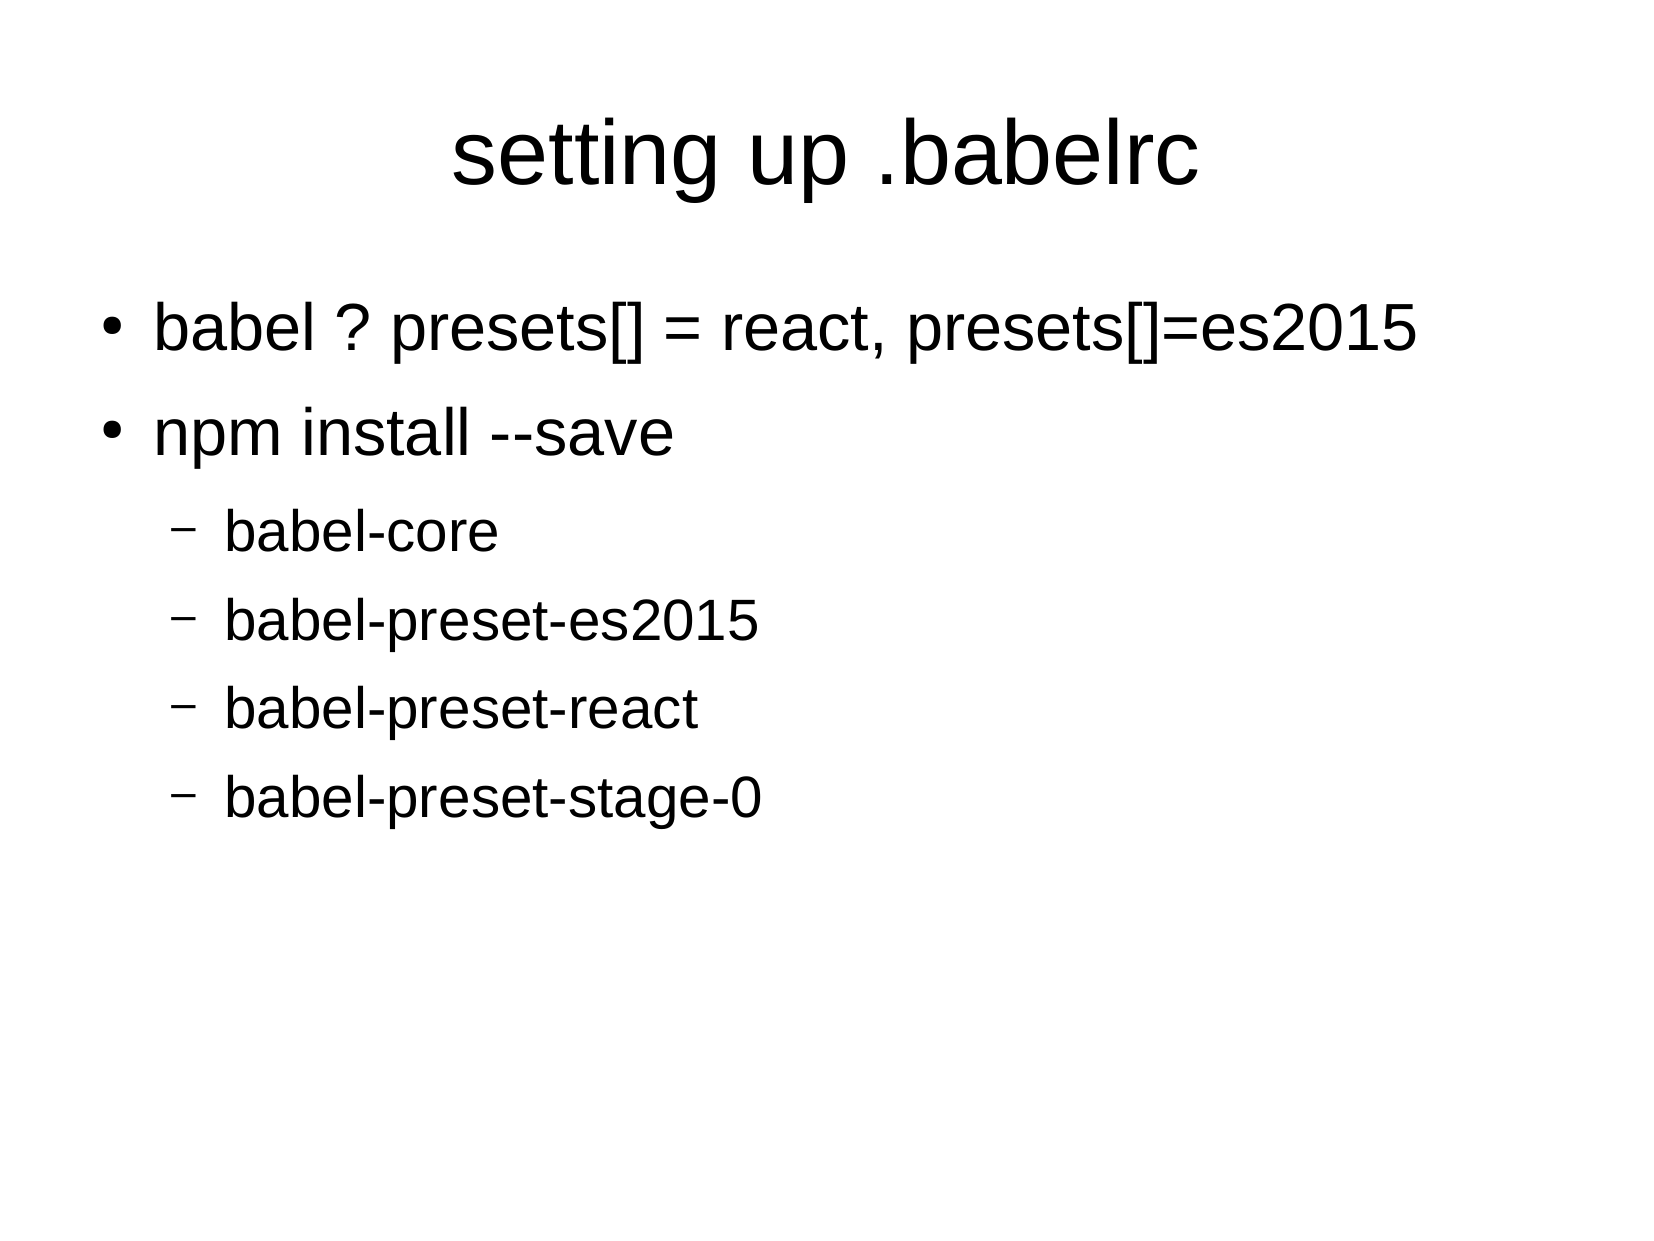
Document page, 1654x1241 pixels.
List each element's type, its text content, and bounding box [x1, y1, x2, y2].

title setting up .babelrc [82, 49, 1571, 257]
list babel ? presets[] = react, presets[]=es2015 npm install --save babel-core babel-preset-es2015 babel-preset-react babel-preset-stage-0 [82, 290, 1571, 1010]
